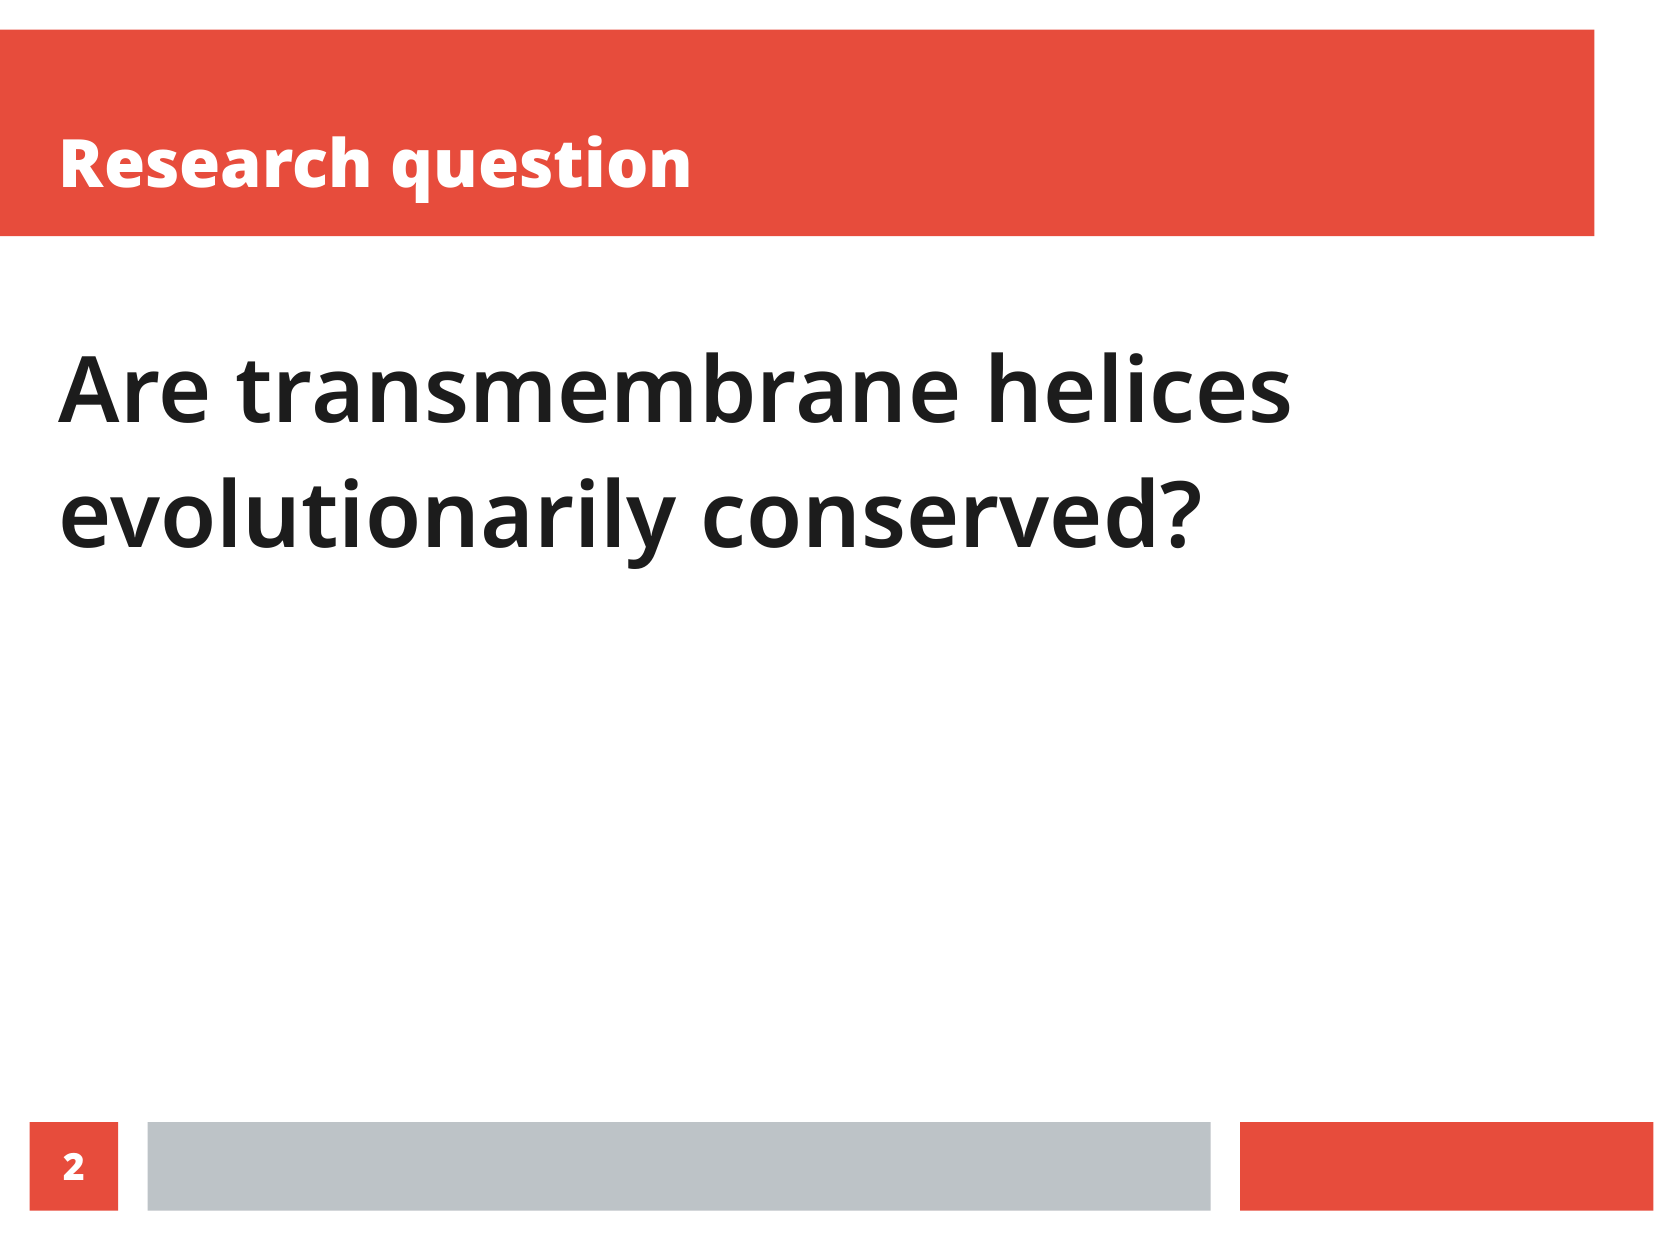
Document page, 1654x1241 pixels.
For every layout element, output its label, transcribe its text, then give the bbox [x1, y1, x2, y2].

title Research question [59, 59, 1595, 207]
list Are transmembrane helices evolutionarily conserved? [59, 324, 1565, 1093]
